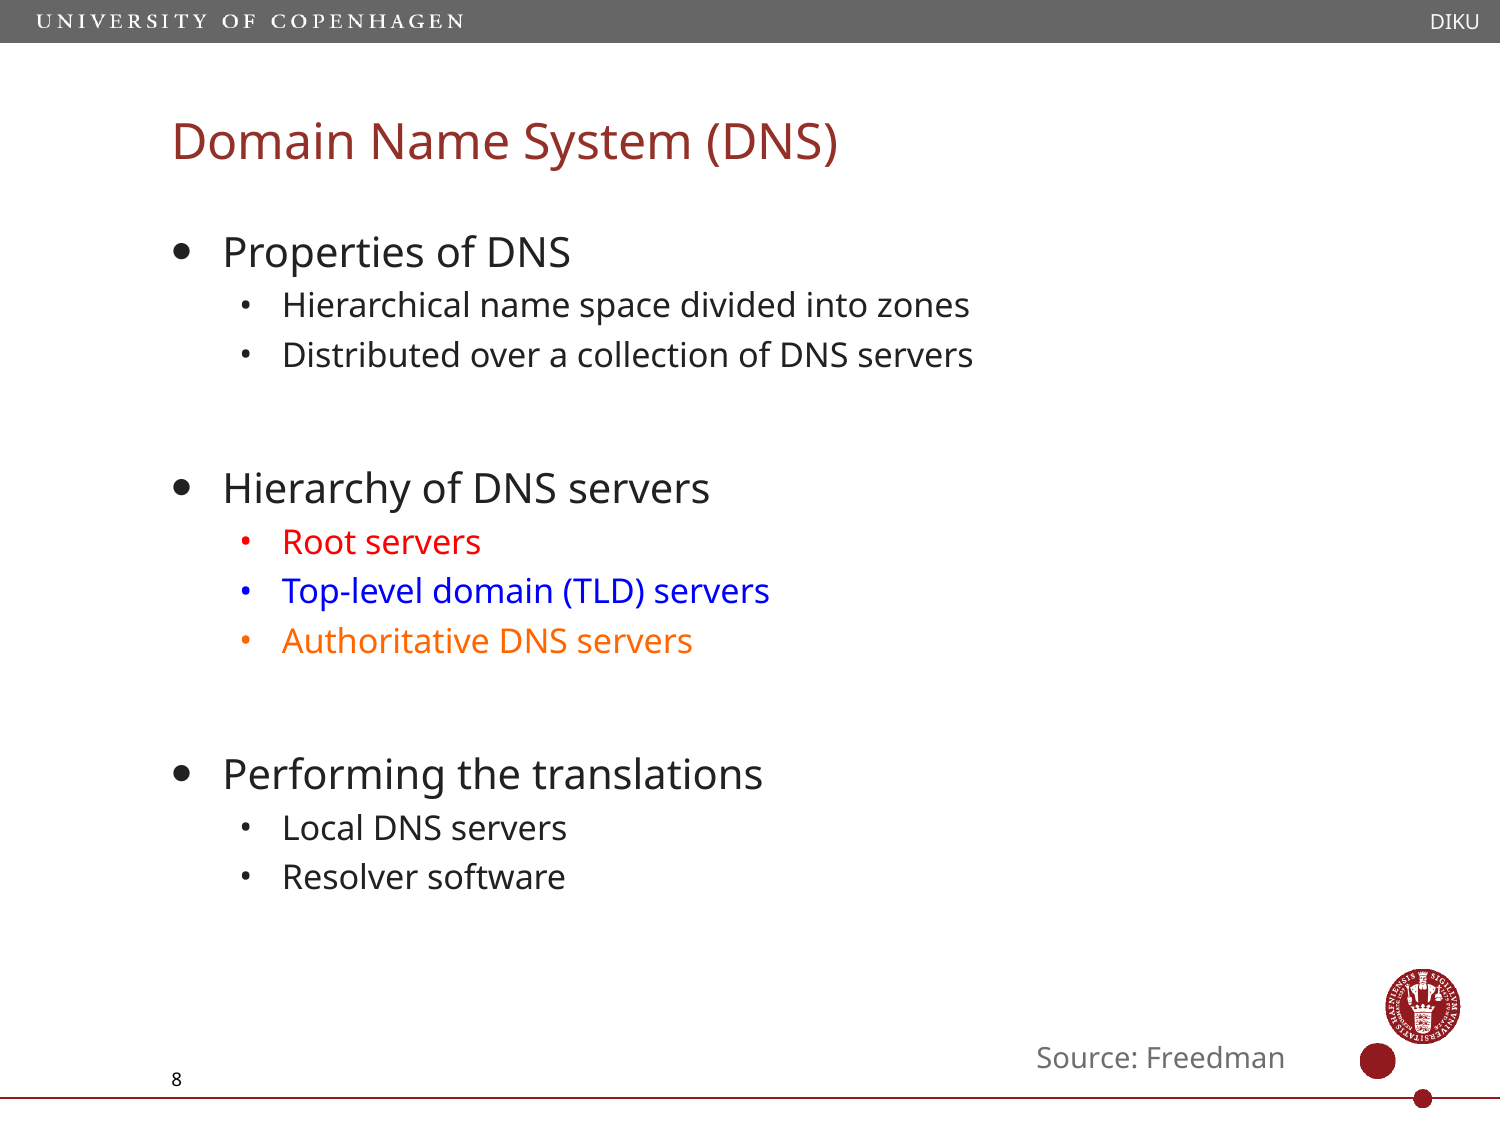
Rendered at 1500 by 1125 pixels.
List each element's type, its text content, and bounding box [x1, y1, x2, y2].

list Properties of DNS Hierarchical name space divided into zones Distributed over a collection of DNS servers Hierarchy of DNS servers Root servers Top-level domain (TLD) servers Authoritative DNS servers Performing the translations Local DNS servers Resolver software [171, 225, 1329, 900]
text_box Source: Freedman [1021, 1031, 1341, 1083]
text_box <number> [171, 1067, 522, 1092]
picture [0, 910, 1500, 1122]
text_box DIKU [469, 0, 1495, 43]
title Domain Name System (DNS) [171, 75, 1329, 171]
